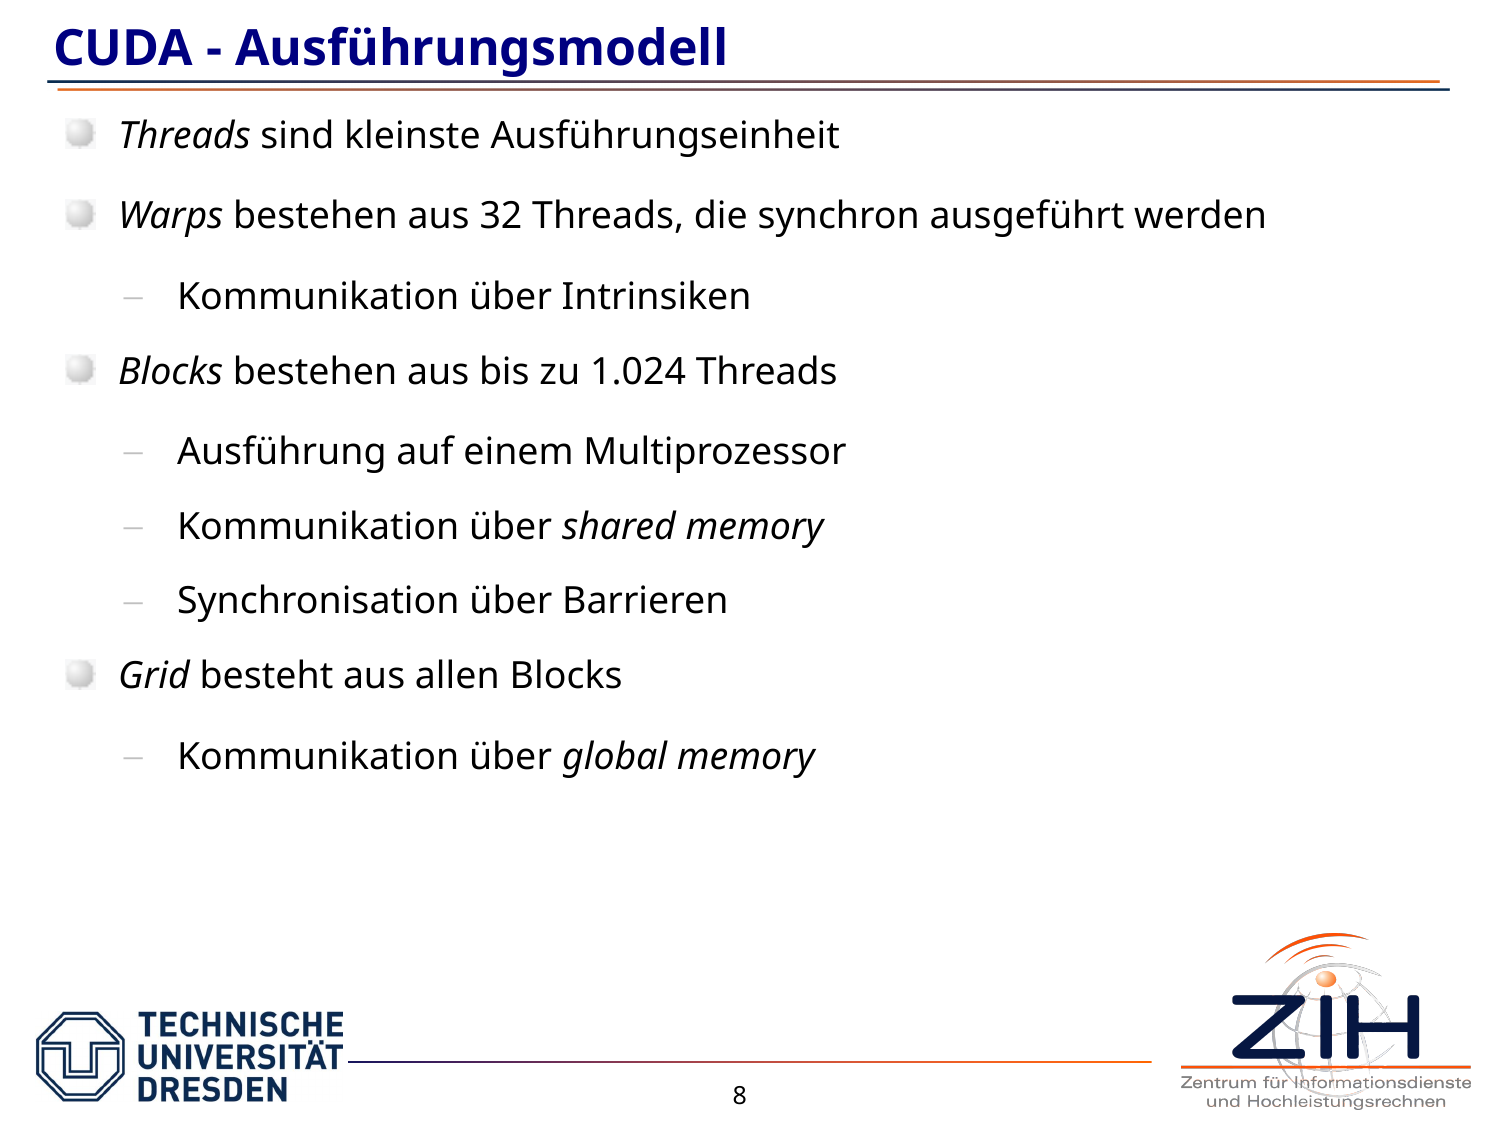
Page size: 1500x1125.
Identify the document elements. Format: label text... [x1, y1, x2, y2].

picture [47, 80, 1450, 91]
title CUDA - Ausführungsmodell [53, 12, 1453, 81]
picture [1181, 933, 1471, 1110]
picture [35, 1011, 343, 1102]
list Threads sind kleinste Ausführungseinheit Warps bestehen aus 32 Threads, die synchron ausgeführt werden Kommunikation über Intrinsiken Blocks bestehen aus bis zu 1.024 Threads Ausführung auf einem Multiprozessor Kommunikation über shared memory Synchronisation über Barrieren Grid besteht aus allen Blocks Kommunikation über global memory [29, 118, 1418, 771]
